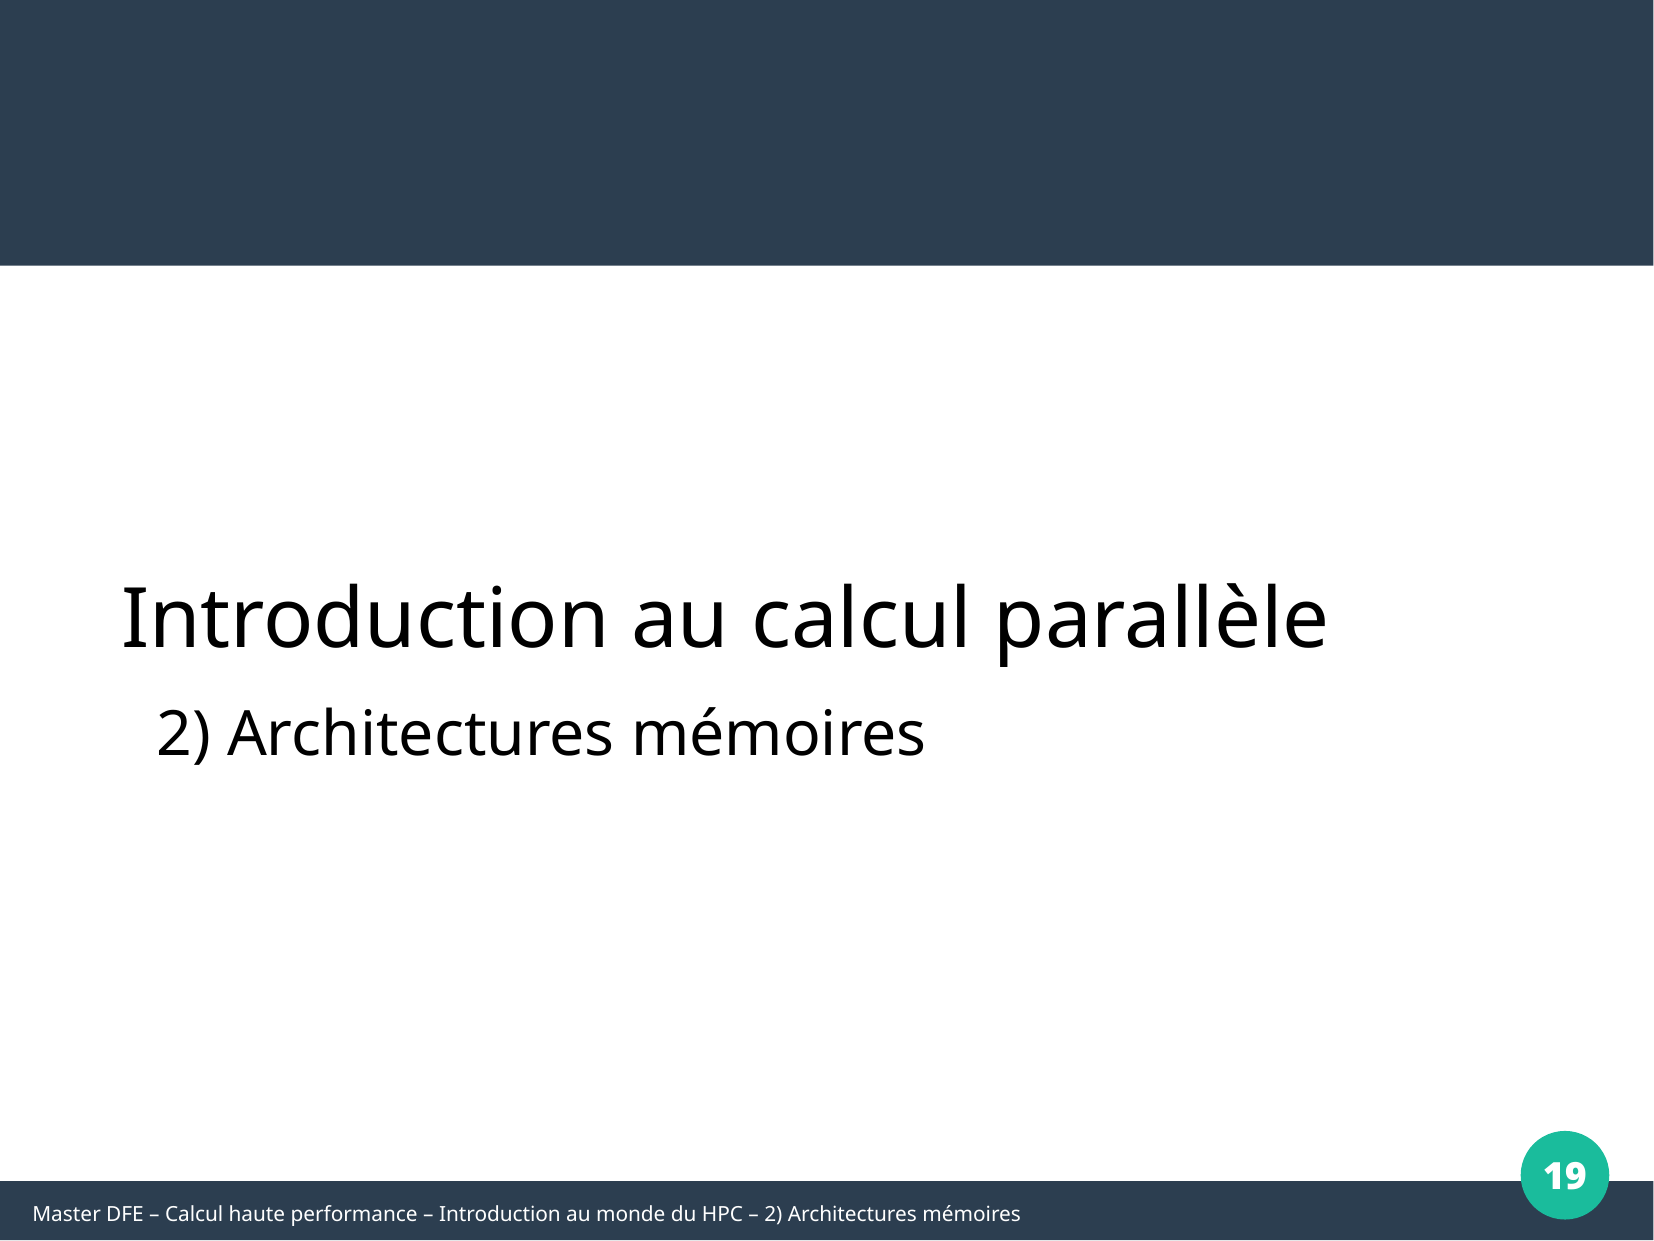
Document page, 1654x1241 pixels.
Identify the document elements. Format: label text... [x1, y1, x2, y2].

text_box Master DFE – Calcul haute performance – Introduction au monde du HPC – 2) Architectures mémoires [17, 1191, 1436, 1235]
text_box Introduction au calcul parallèle [70, 551, 1583, 792]
text_box 2) Architectures mémoires [141, 681, 1607, 815]
